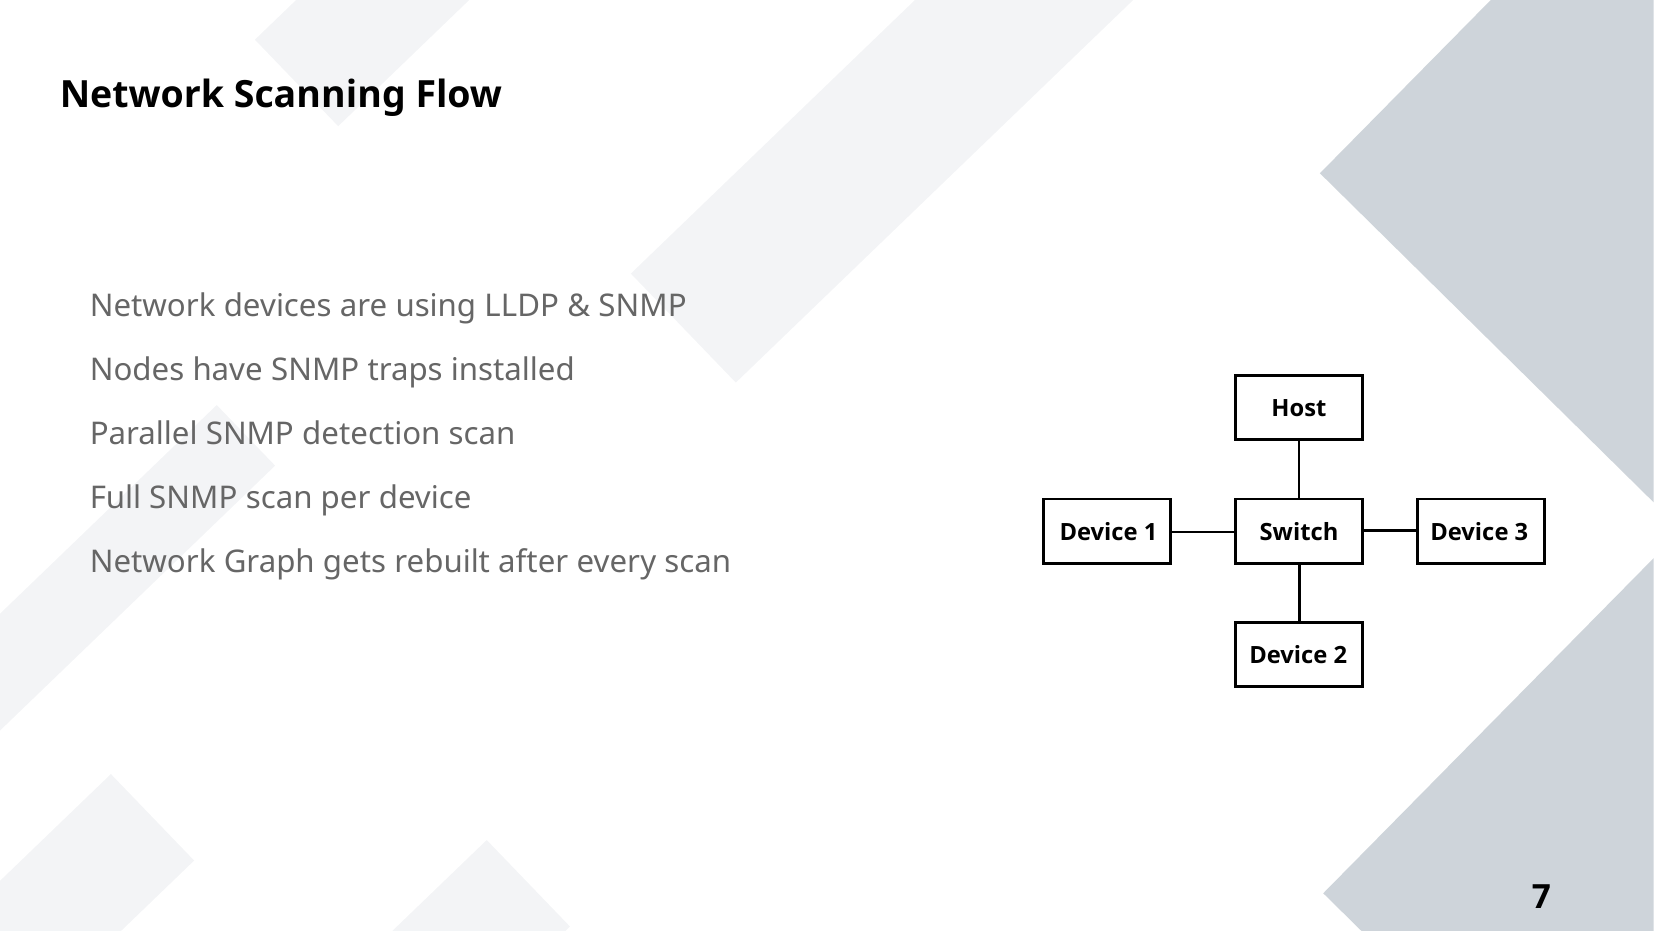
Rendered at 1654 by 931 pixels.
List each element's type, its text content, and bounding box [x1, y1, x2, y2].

text_box <number> [1517, 865, 1654, 922]
text_box Network Scanning Flow [45, 60, 788, 121]
text_box Network devices are using LLDP & SNMP Nodes have SNMP traps installed Parallel SNMP detection scan Full SNMP scan per device Network Graph gets rebuilt after every scan [75, 253, 916, 552]
text_box [963, 195, 1636, 867]
